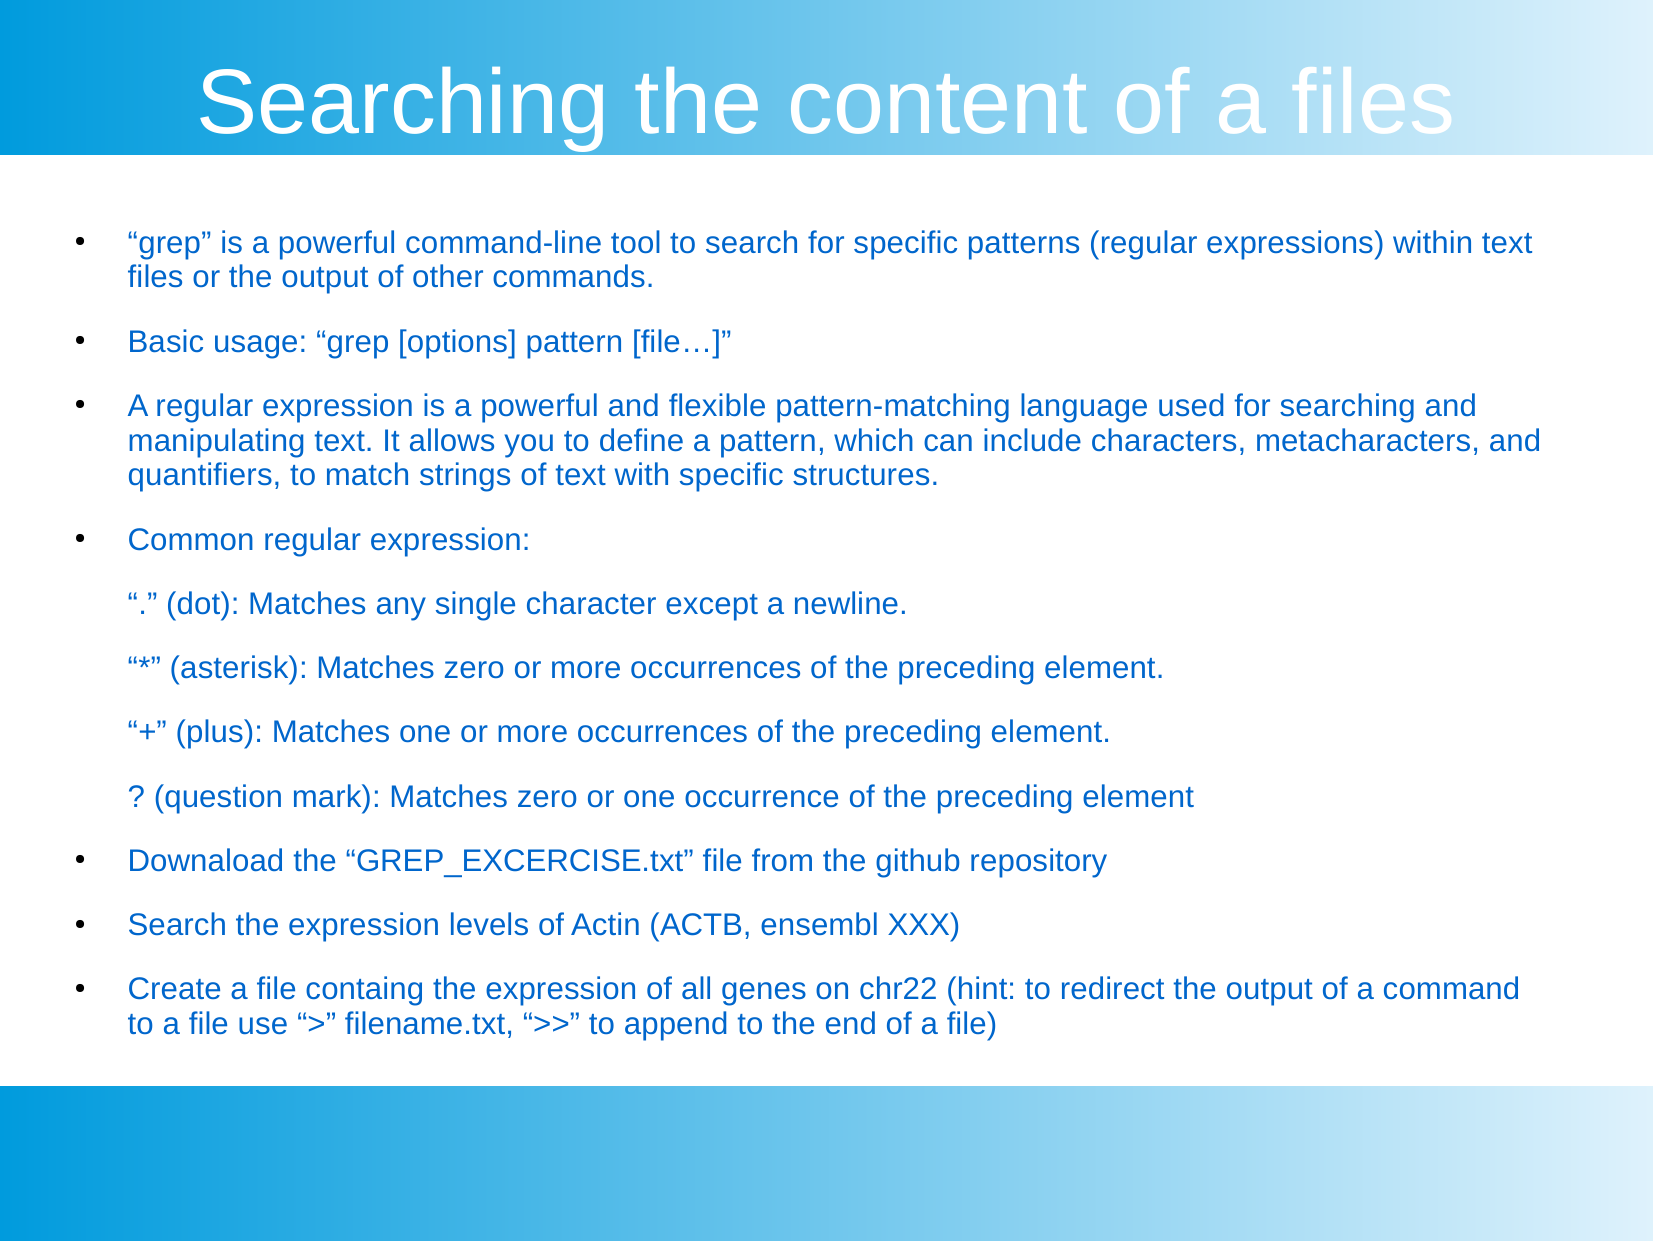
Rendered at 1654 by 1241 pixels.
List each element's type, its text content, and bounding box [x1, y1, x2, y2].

list “grep” is a powerful command-line tool to search for specific patterns (regular expressions) within text files or the output of other commands. Basic usage: “grep [options] pattern [file…]” A regular expression is a powerful and flexible pattern-matching language used for searching and manipulating text. It allows you to define a pattern, which can include characters, metacharacters, and quantifiers, to match strings of text with specific structures. Common regular expression: “.” (dot): Matches any single character except a newline. “*” (asterisk): Matches zero or more occurrences of the preceding element. “+” (plus): Matches one or more occurrences of the preceding element. ? (question mark): Matches zero or one occurrence of the preceding element Downaload the “GREP_EXCERCISE.txt” file from the github repository Search the expression levels of Actin (ACTB, ensembl XXX) Create a file containg the expression of all genes on chr22 (hint: to redirect the output of a command to a file use “>” filename.txt, “>>” to append to the end of a file) [56, 225, 1546, 1081]
title Searching the content of a files [82, 49, 1571, 155]
